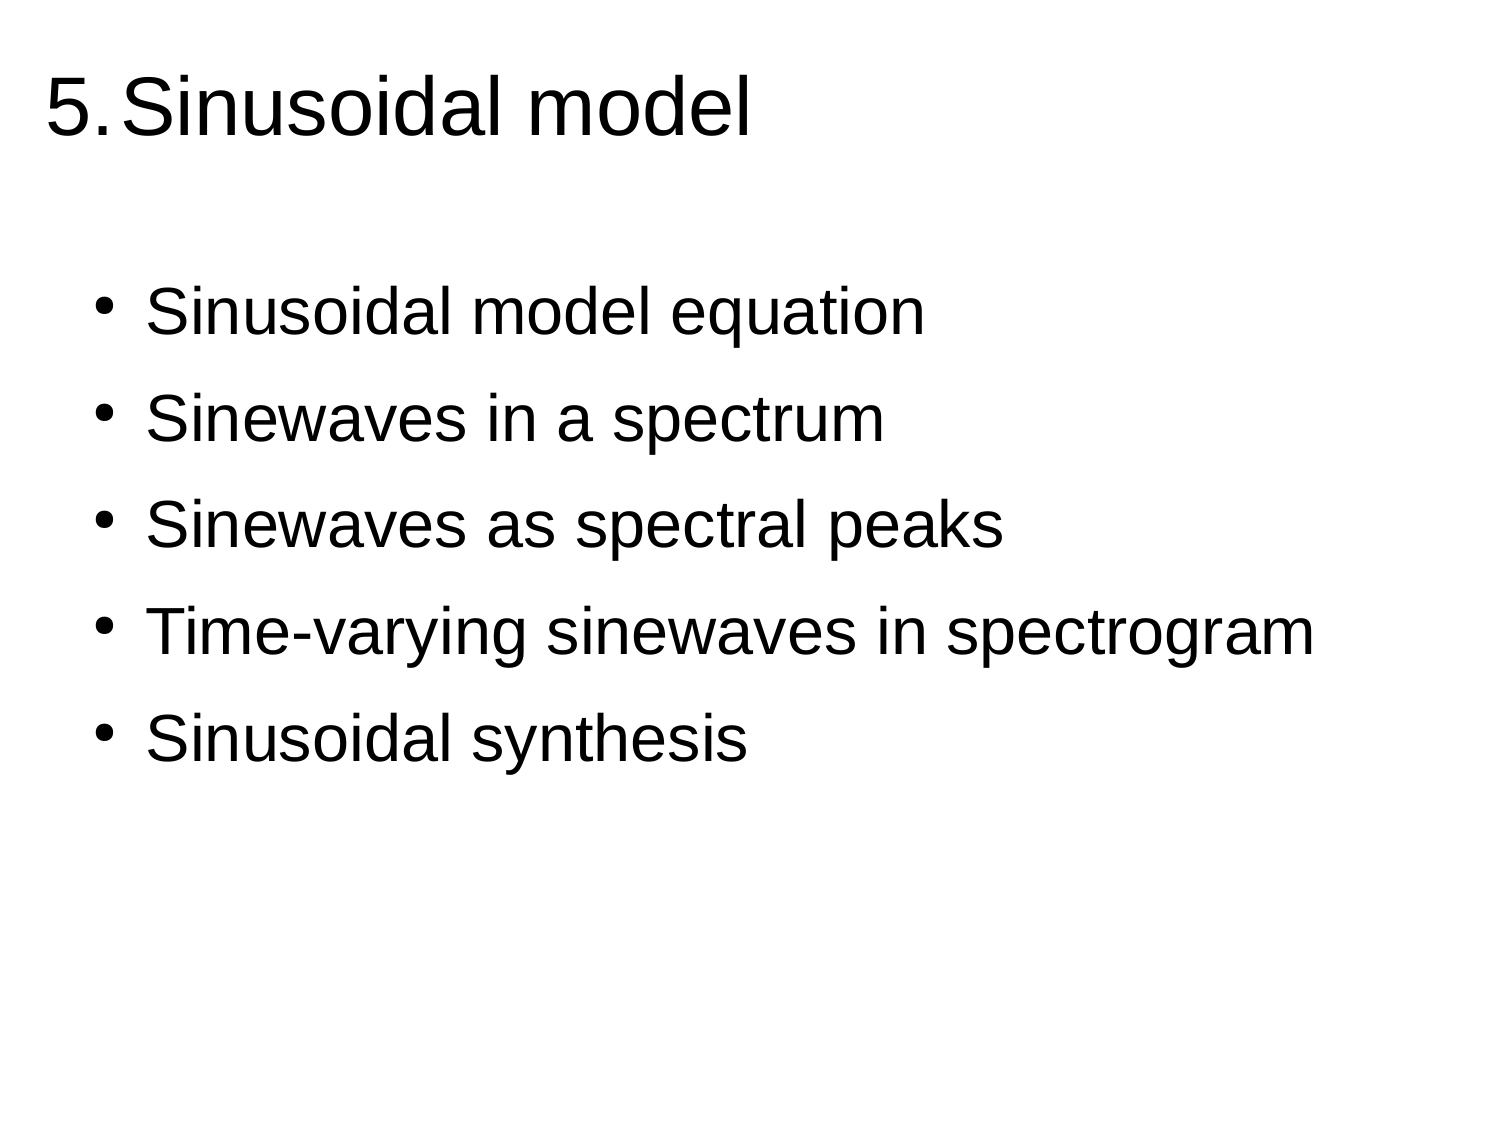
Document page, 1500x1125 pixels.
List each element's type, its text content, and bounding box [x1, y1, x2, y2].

list Sinusoidal model equation Sinewaves in a spectrum Sinewaves as spectral peaks Time-varying sinewaves in spectrogram Sinusoidal synthesis [75, 263, 1425, 1006]
title 5. Sinusoidal model [45, 13, 1396, 201]
